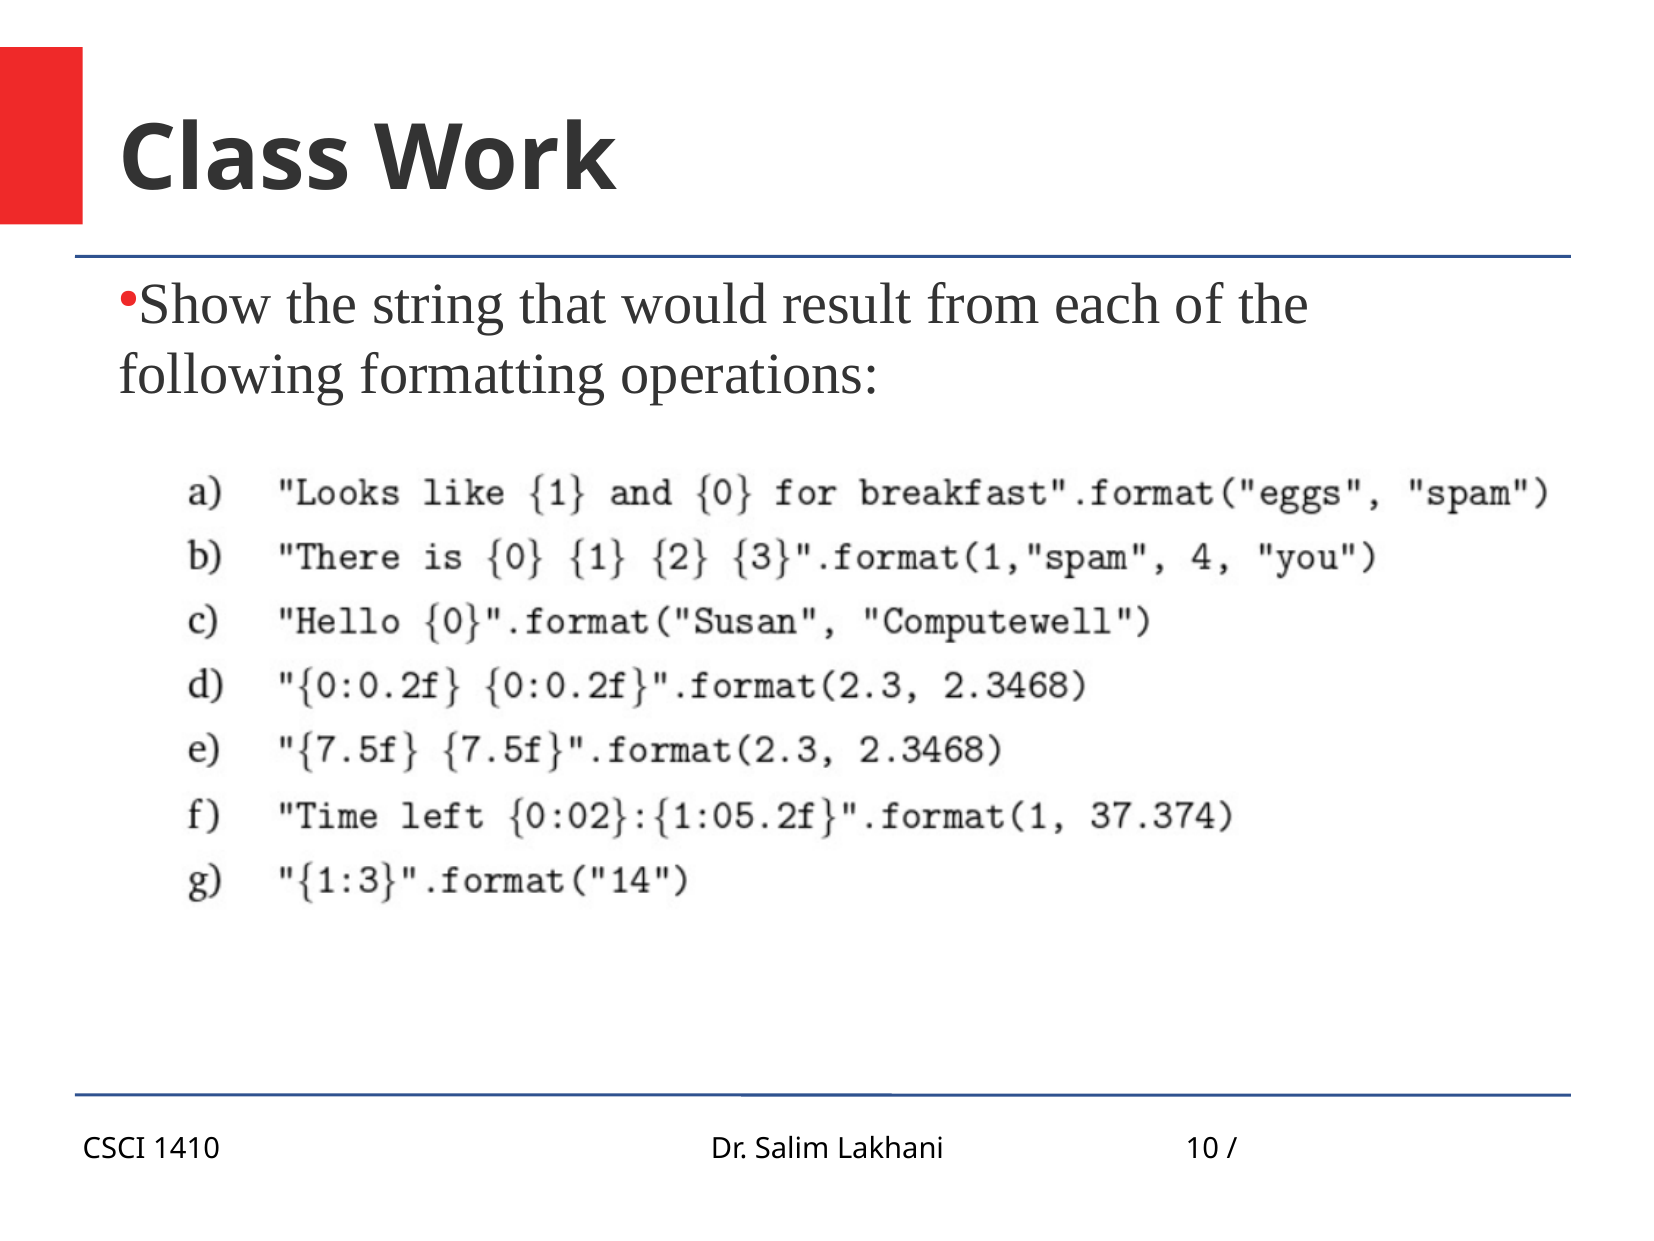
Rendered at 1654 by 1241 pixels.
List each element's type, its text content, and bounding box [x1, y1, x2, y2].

text_box CSCI 1410 [82, 1129, 468, 1216]
picture [150, 450, 1569, 916]
text_box Dr. Salim Lakhani [565, 1129, 1090, 1216]
list Show the string that would result from each of the following formatting operations: [118, 265, 1536, 1081]
text_box / [1185, 1129, 1571, 1216]
title Class Work [118, 49, 1571, 257]
